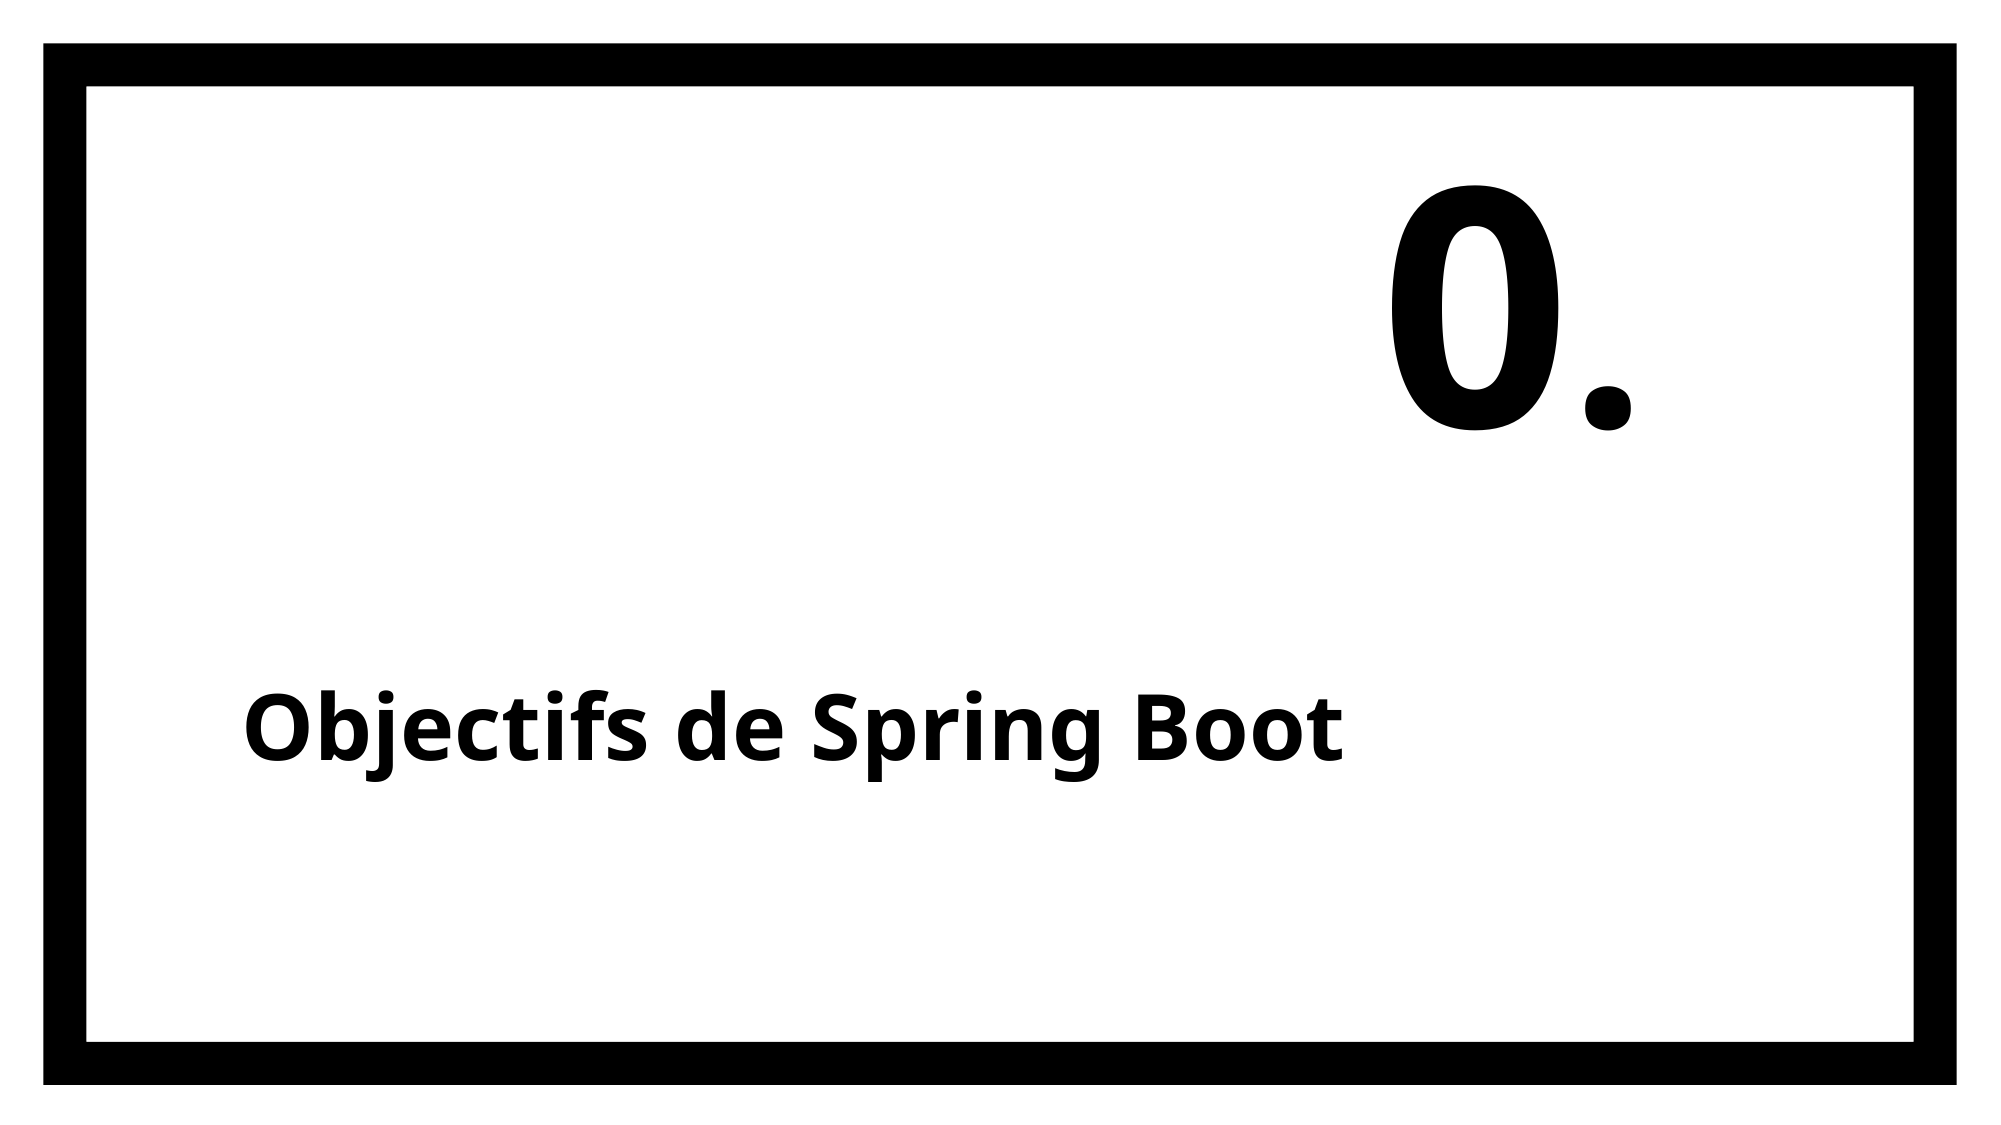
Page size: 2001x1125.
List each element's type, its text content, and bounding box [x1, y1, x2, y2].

text_box 0. [1360, 73, 1849, 497]
text_box Objectifs de Spring Boot [221, 546, 1666, 801]
